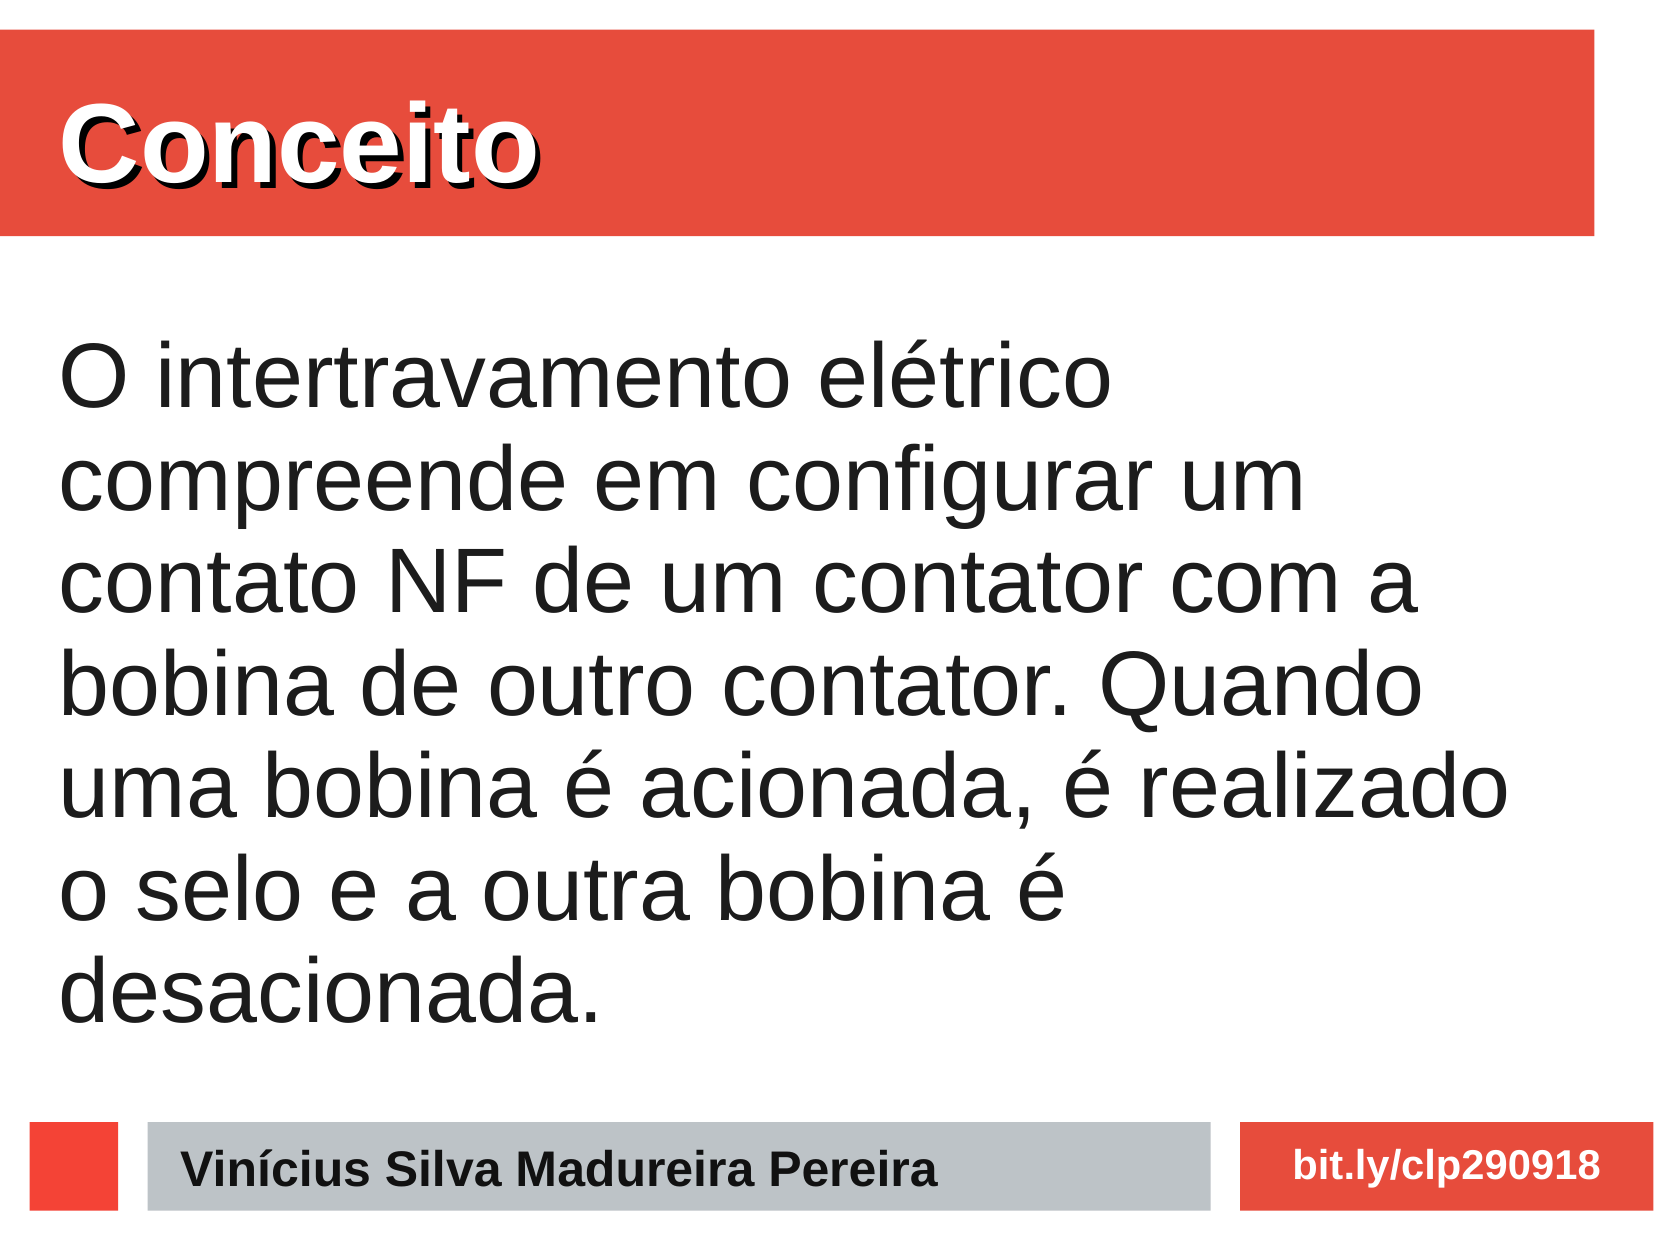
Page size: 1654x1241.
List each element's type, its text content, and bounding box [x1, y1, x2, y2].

text_box Vinícius Silva Madureira Pereira [165, 1133, 1170, 1205]
list O intertravamento elétrico compreende em configurar um contato NF de um contator com a bobina de outro contator. Quando uma bobina é acionada, é realizado o selo e a outra bobina é desacionada. [59, 324, 1565, 1093]
text_box bit.ly/clp290918 [1228, 1133, 1654, 1205]
title Conceito [59, 59, 1595, 207]
